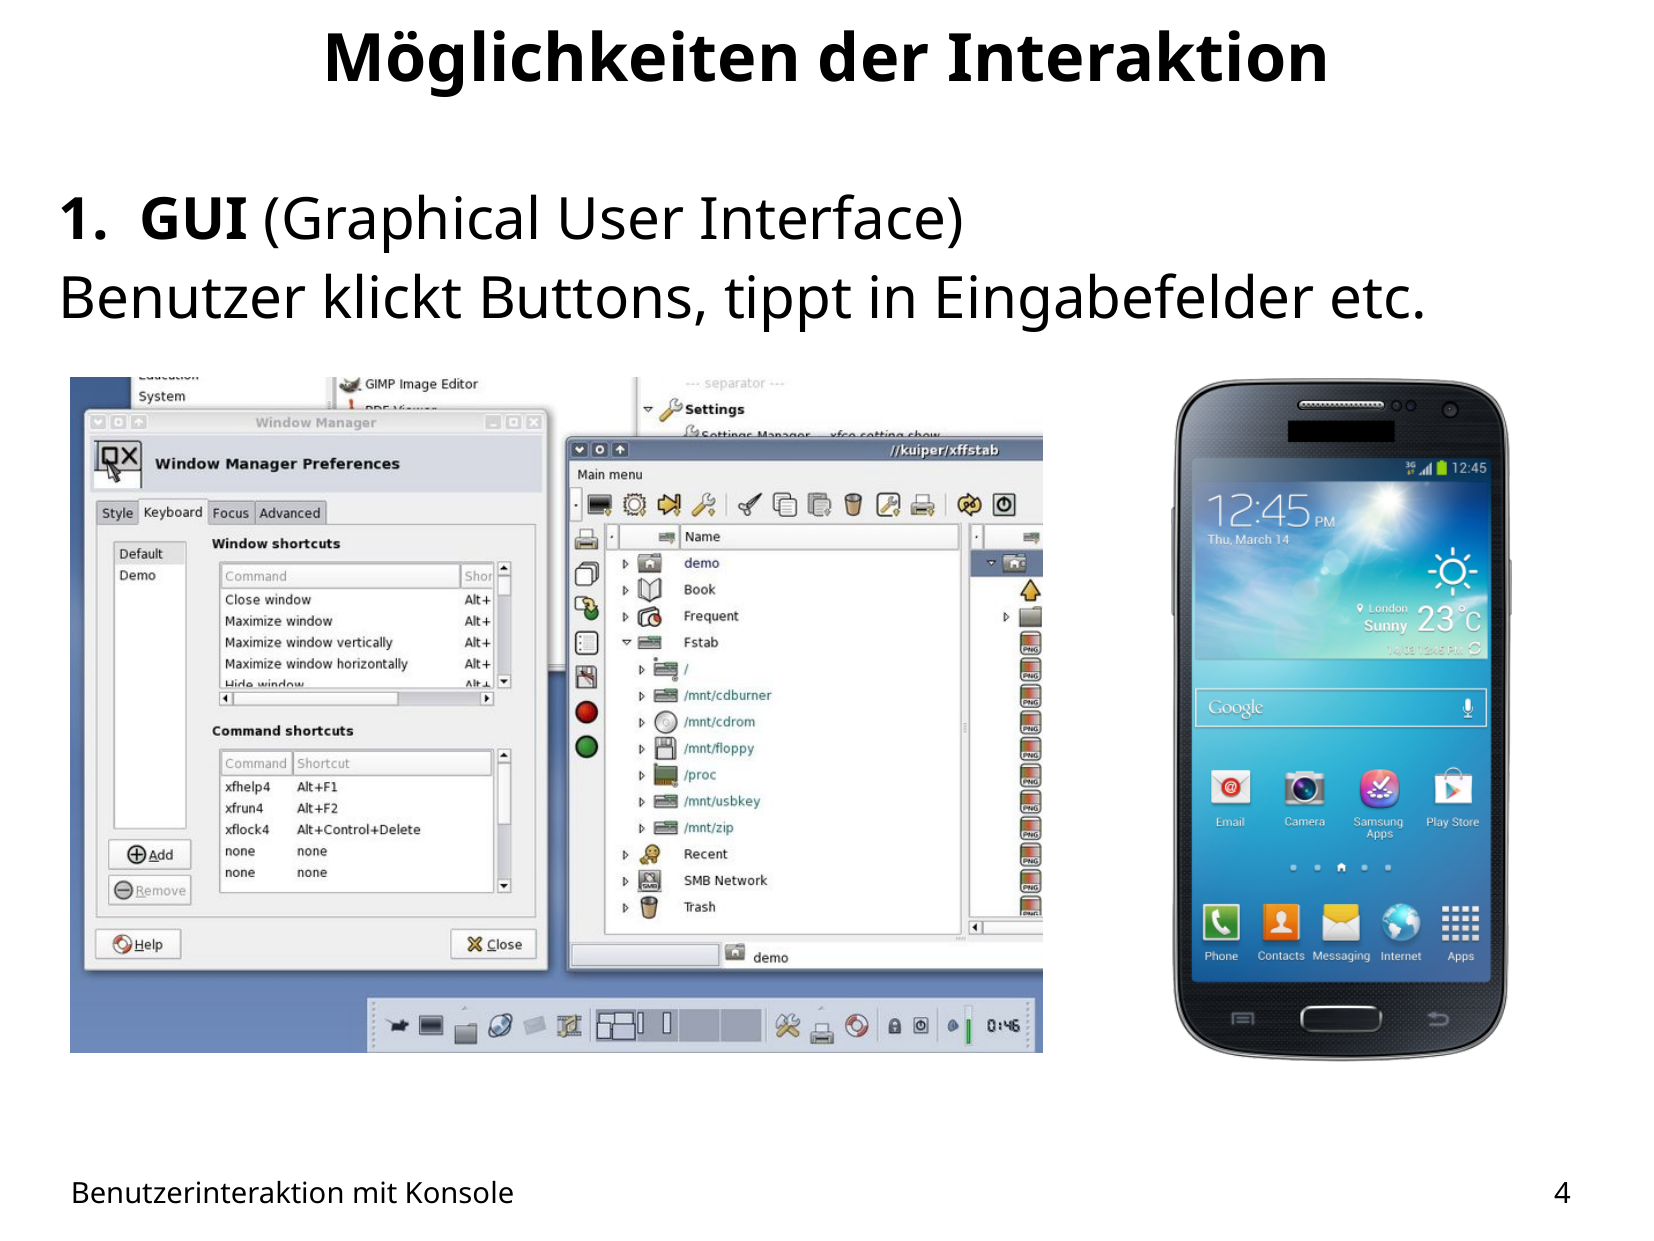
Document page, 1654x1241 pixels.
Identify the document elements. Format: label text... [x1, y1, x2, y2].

picture [70, 377, 1043, 1053]
list 1. GUI (Graphical User Interface) Benutzer klickt Buttons, tippt in Eingabefelder etc. [59, 177, 1607, 343]
title Möglichkeiten der Interaktion [0, 5, 1654, 107]
picture [1169, 377, 1512, 1063]
